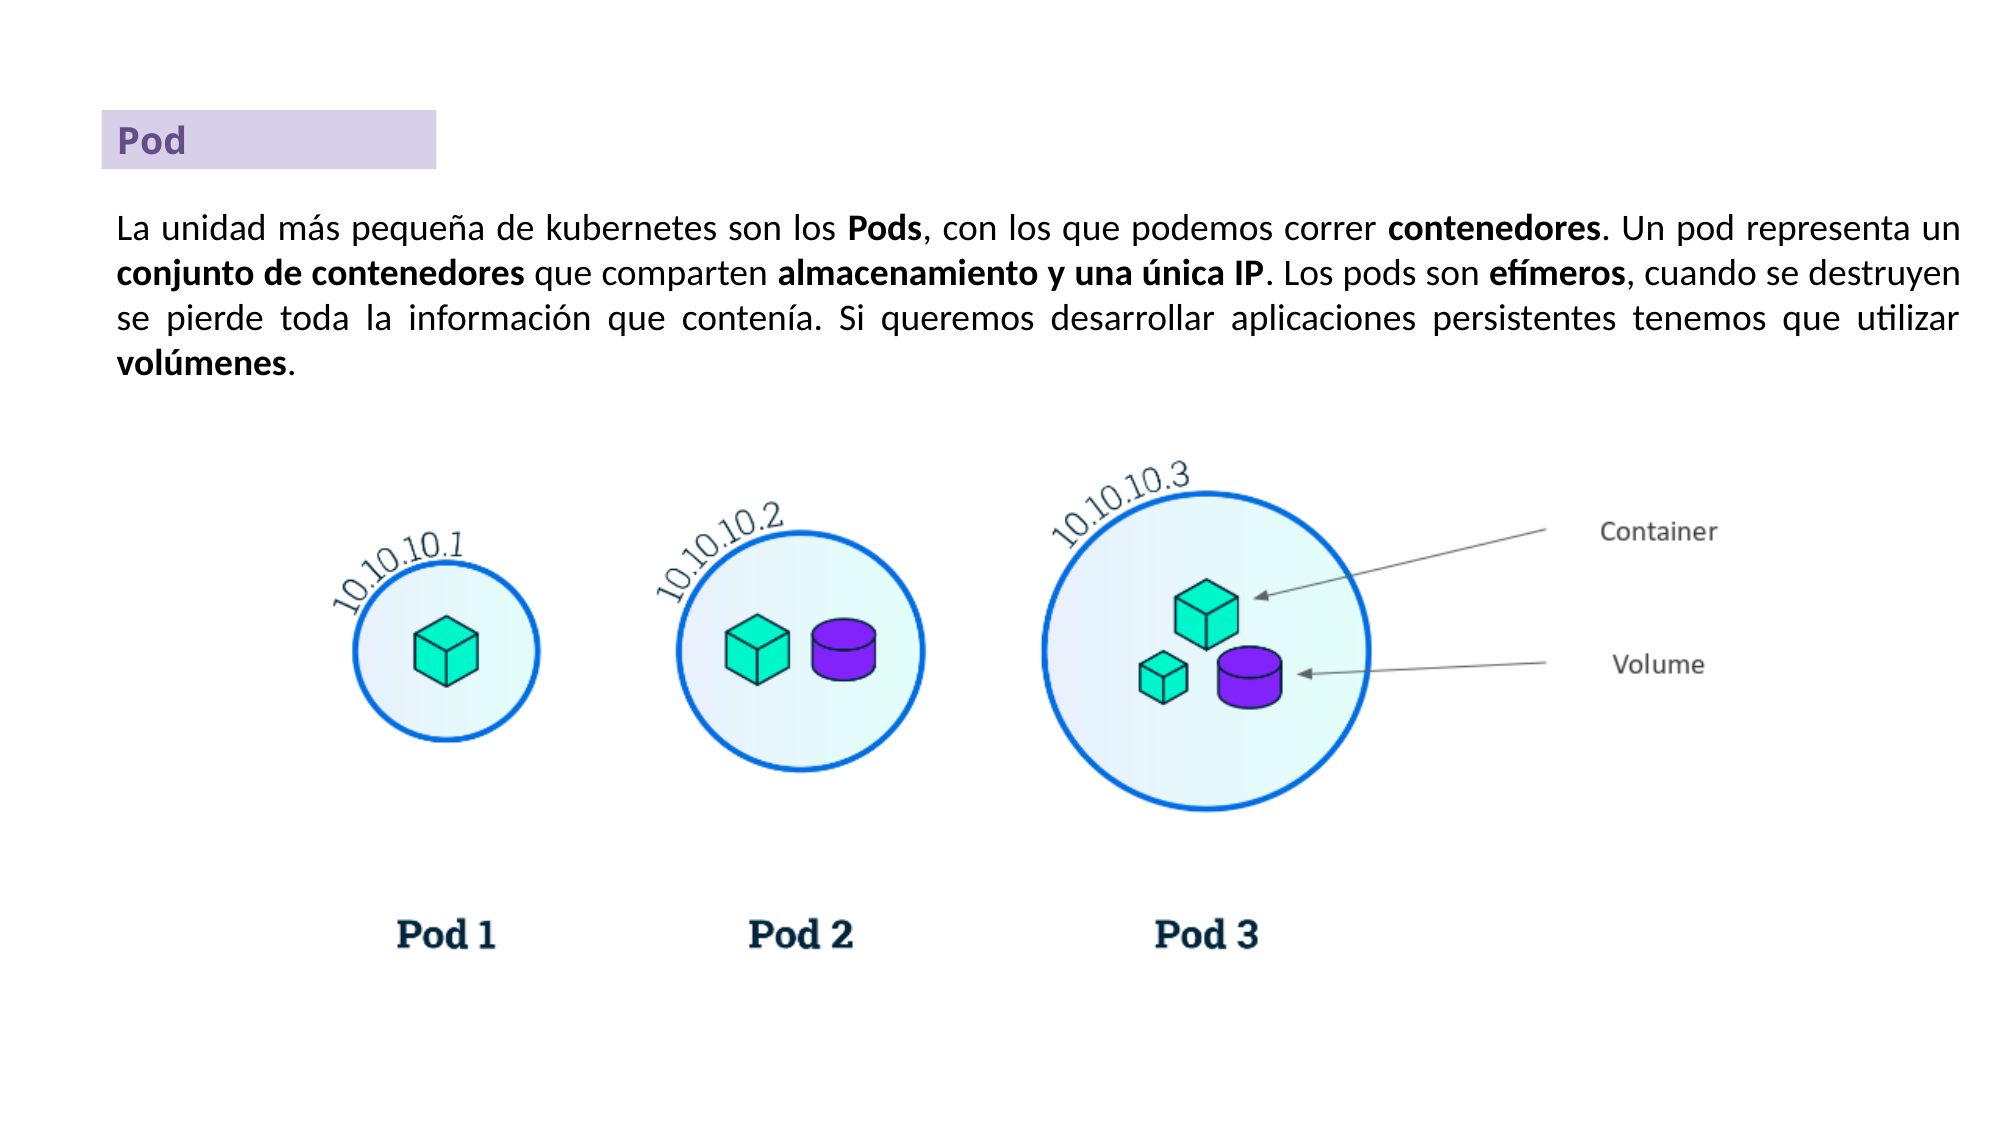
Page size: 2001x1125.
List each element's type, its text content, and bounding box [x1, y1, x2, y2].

text_box La unidad más pequeña de kubernetes son los Pods, con los que podemos correr contenedores. Un pod representa un conjunto de contenedores que comparten almacenamiento y una única IP. Los pods son efímeros, cuando se destruyen se pierde toda la información que contenía. Si queremos desarrollar aplicaciones persistentes tenemos que utilizar volúmenes. [101, 195, 1977, 391]
picture [279, 425, 1780, 1026]
text_box Pod [101, 110, 437, 170]
